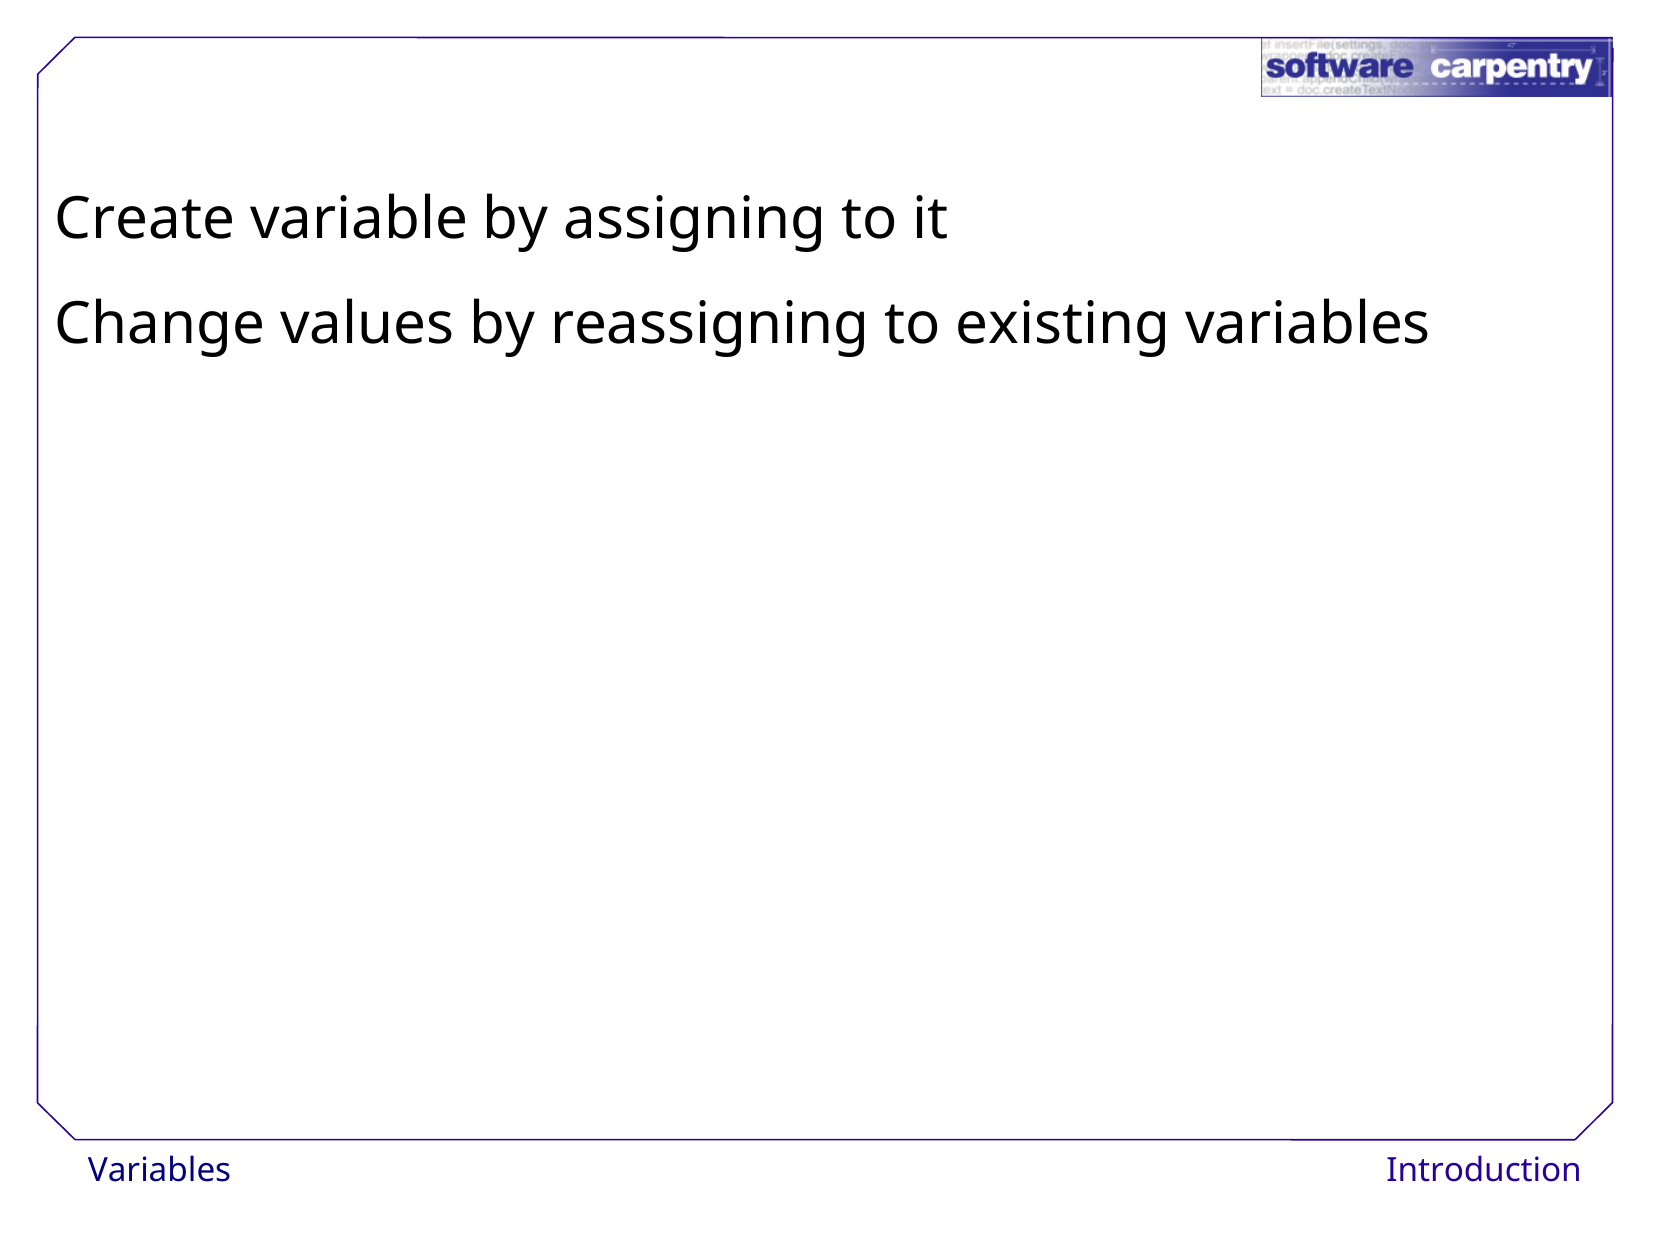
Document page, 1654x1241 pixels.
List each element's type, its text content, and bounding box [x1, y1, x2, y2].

text_box Create variable by assigning to it Change values by reassigning to existing variables [40, 137, 1596, 364]
picture [1261, 39, 1613, 97]
